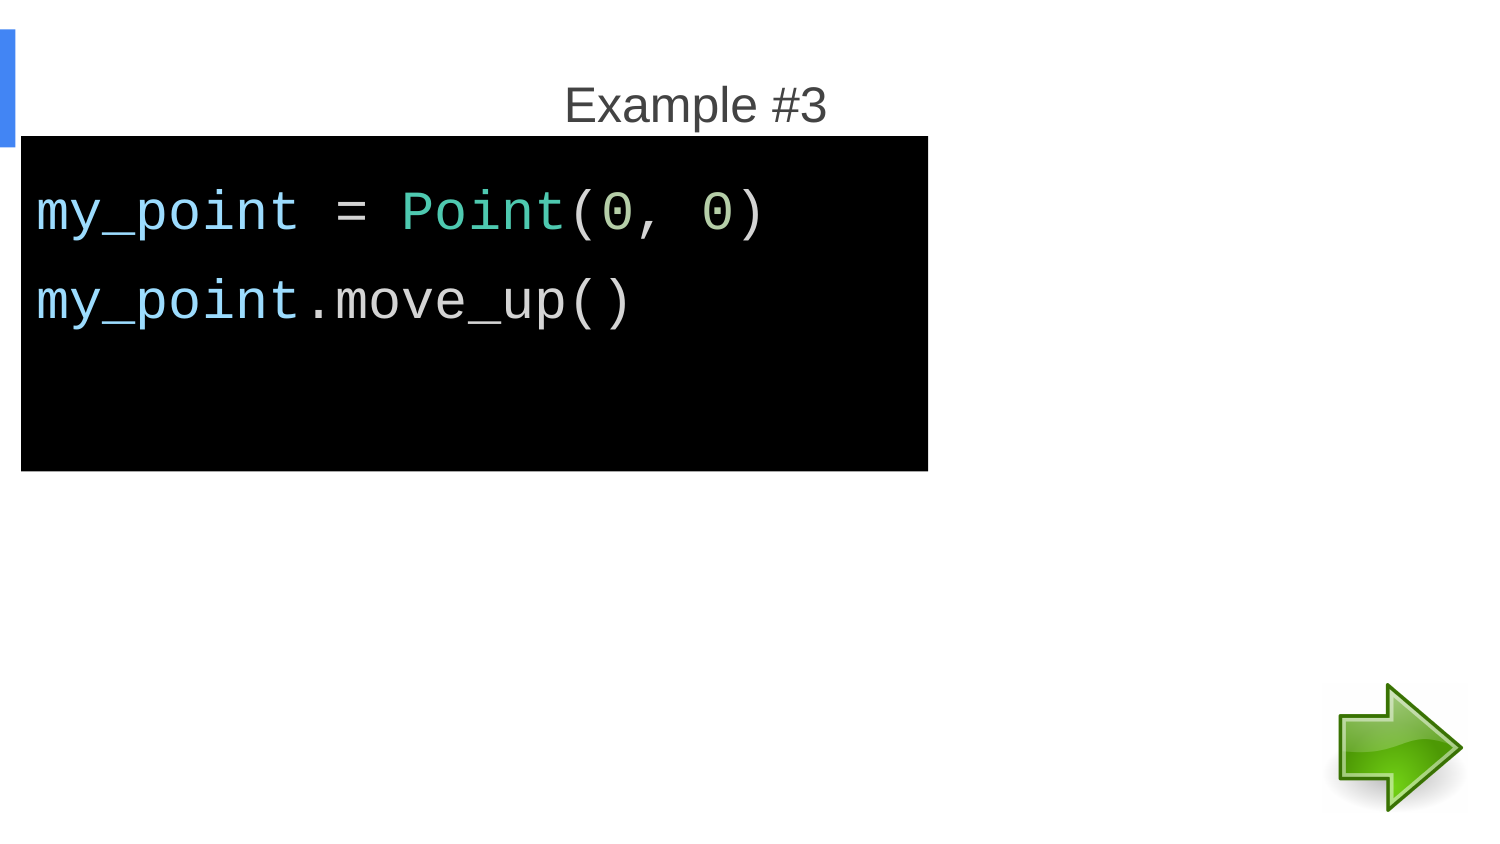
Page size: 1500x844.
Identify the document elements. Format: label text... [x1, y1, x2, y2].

picture [1322, 683, 1468, 813]
list Example #3 [416, 27, 975, 533]
text_box my_point = Point(0, 0) my_point.move_up() [21, 136, 929, 472]
